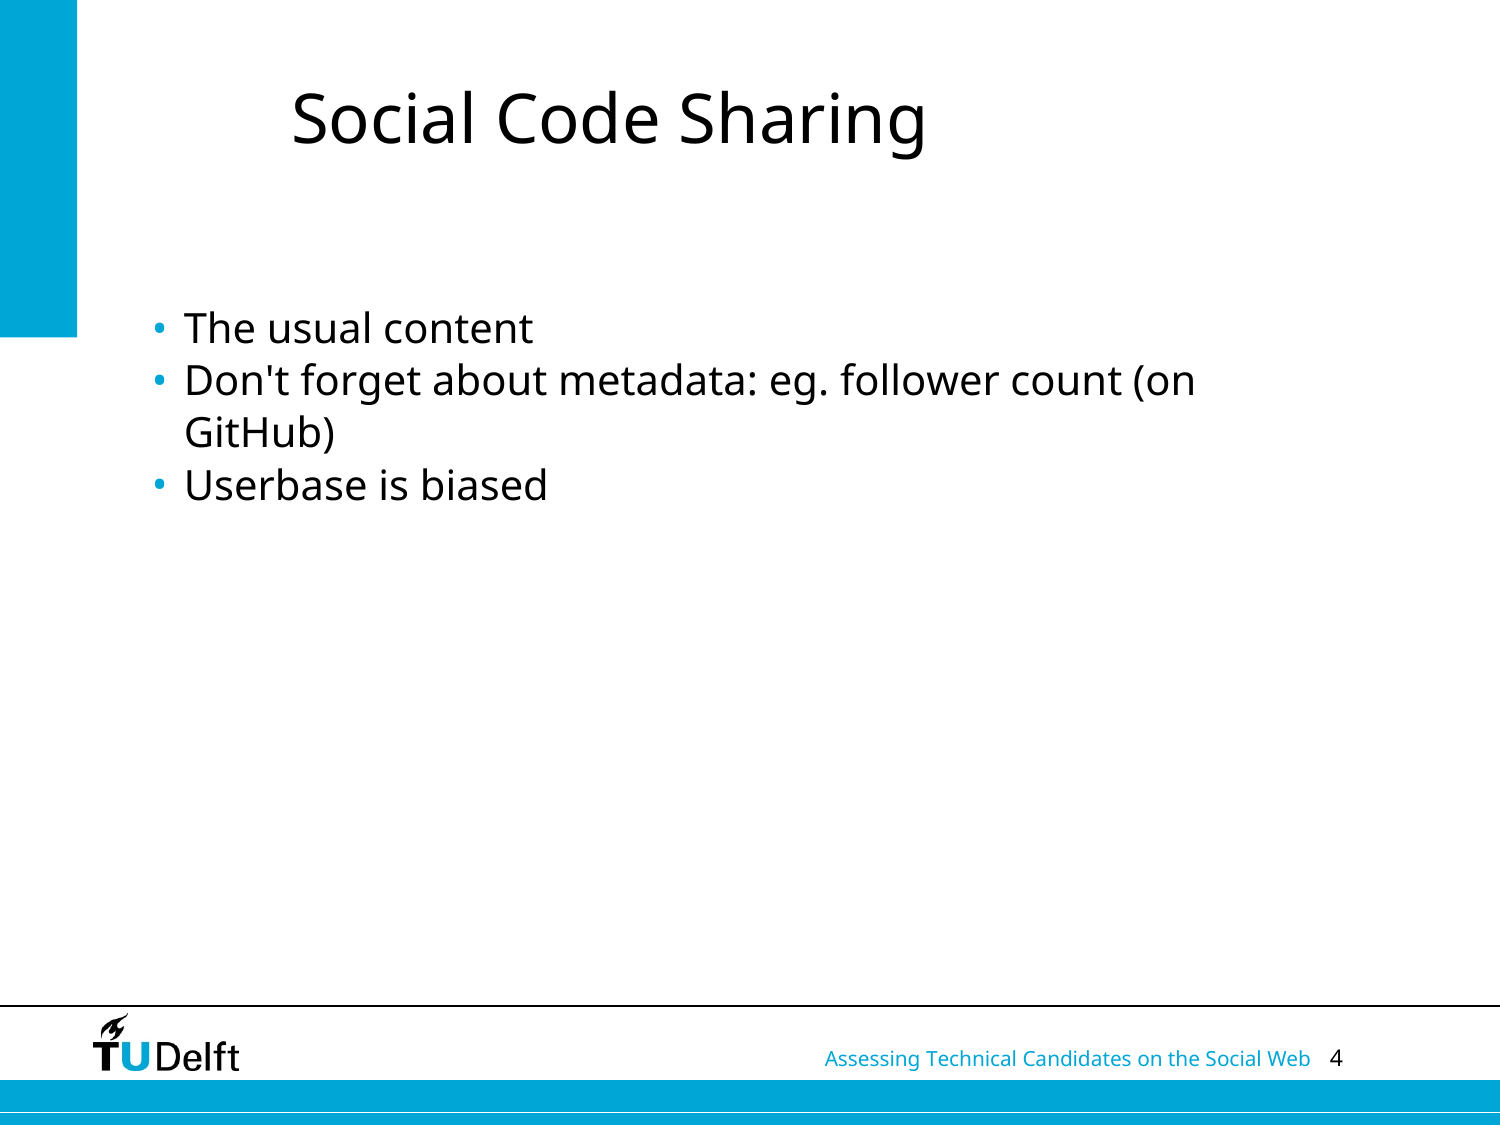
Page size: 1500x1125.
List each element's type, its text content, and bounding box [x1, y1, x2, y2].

picture [93, 1013, 239, 1071]
list The usual content Don't forget about metadata: eg. follower count (on GitHub) Userbase is biased [151, 299, 1323, 953]
title Social Code Sharing [150, 74, 1326, 280]
